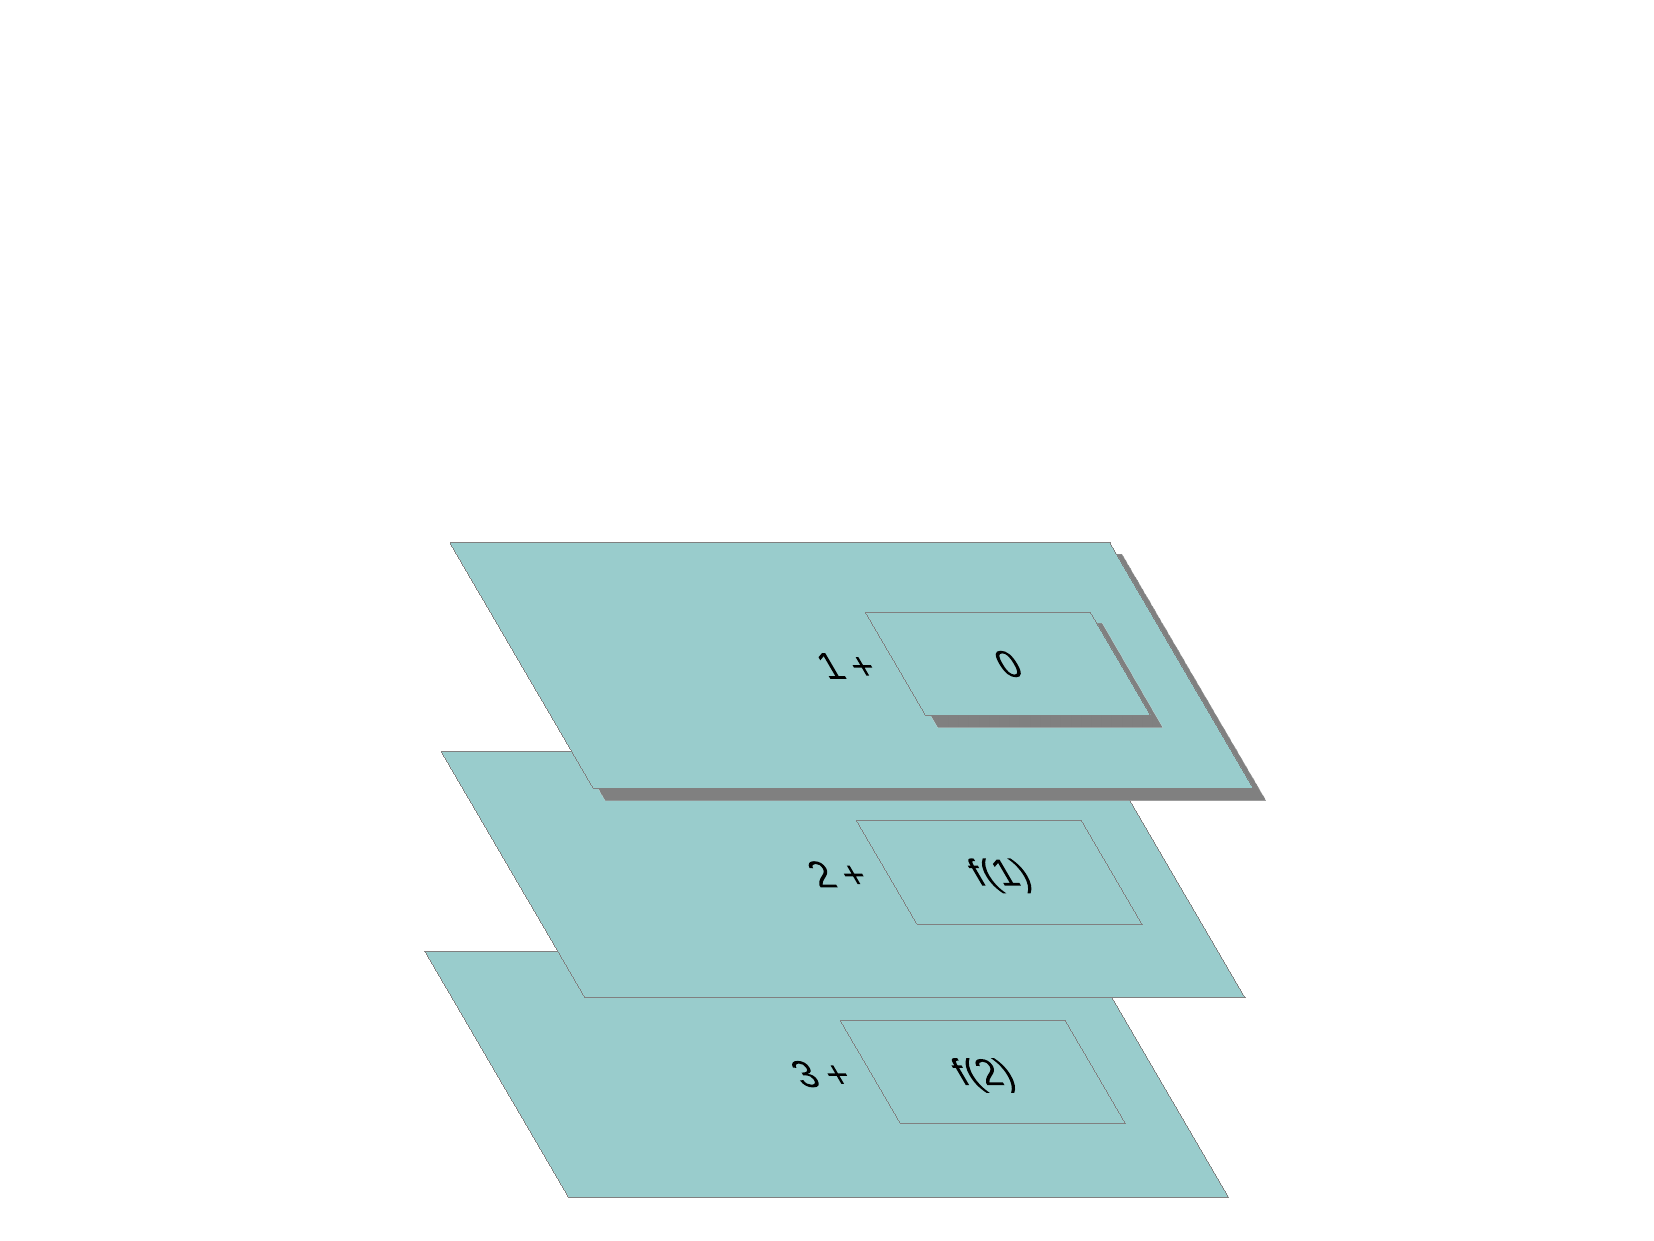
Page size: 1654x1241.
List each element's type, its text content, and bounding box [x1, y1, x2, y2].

text_box 2 + [441, 751, 1246, 998]
text_box 0 [865, 612, 1151, 716]
text_box f(1) [856, 820, 1143, 925]
text_box 1 + [450, 542, 1254, 789]
text_box f(2) [840, 1020, 1126, 1124]
text_box 3 + [424, 951, 1229, 1198]
